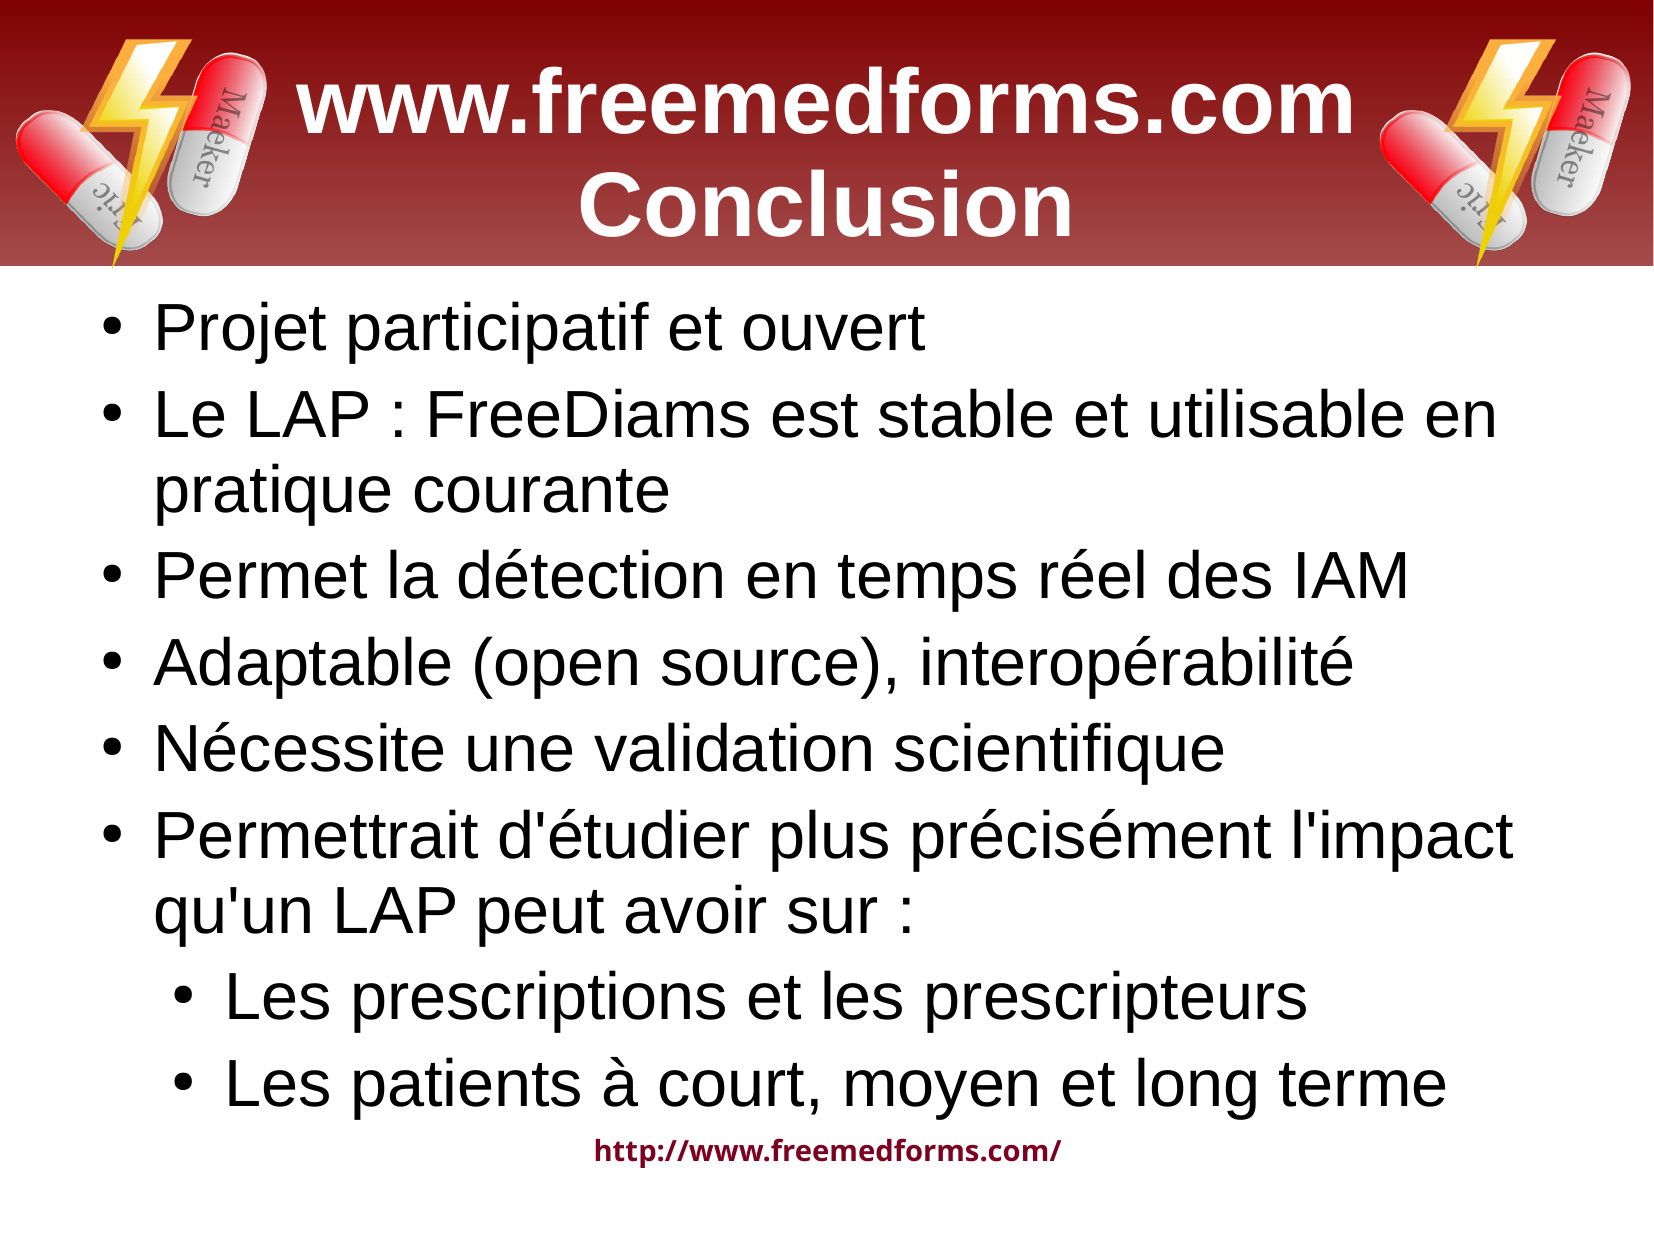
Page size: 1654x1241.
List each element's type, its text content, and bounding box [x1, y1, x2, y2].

list Projet participatif et ouvert Le LAP : FreeDiams est stable et utilisable en pratique courante Permet la détection en temps réel des IAM Adaptable (open source), interopérabilité Nécessite une validation scientifique Permettrait d'étudier plus précisément l'impact qu'un LAP peut avoir sur : Les prescriptions et les prescripteurs Les patients à court, moyen et long terme [82, 290, 1571, 1119]
picture [1364, 29, 1635, 273]
picture [0, 29, 271, 273]
title www.freemedforms.comConclusion [295, 49, 1359, 257]
